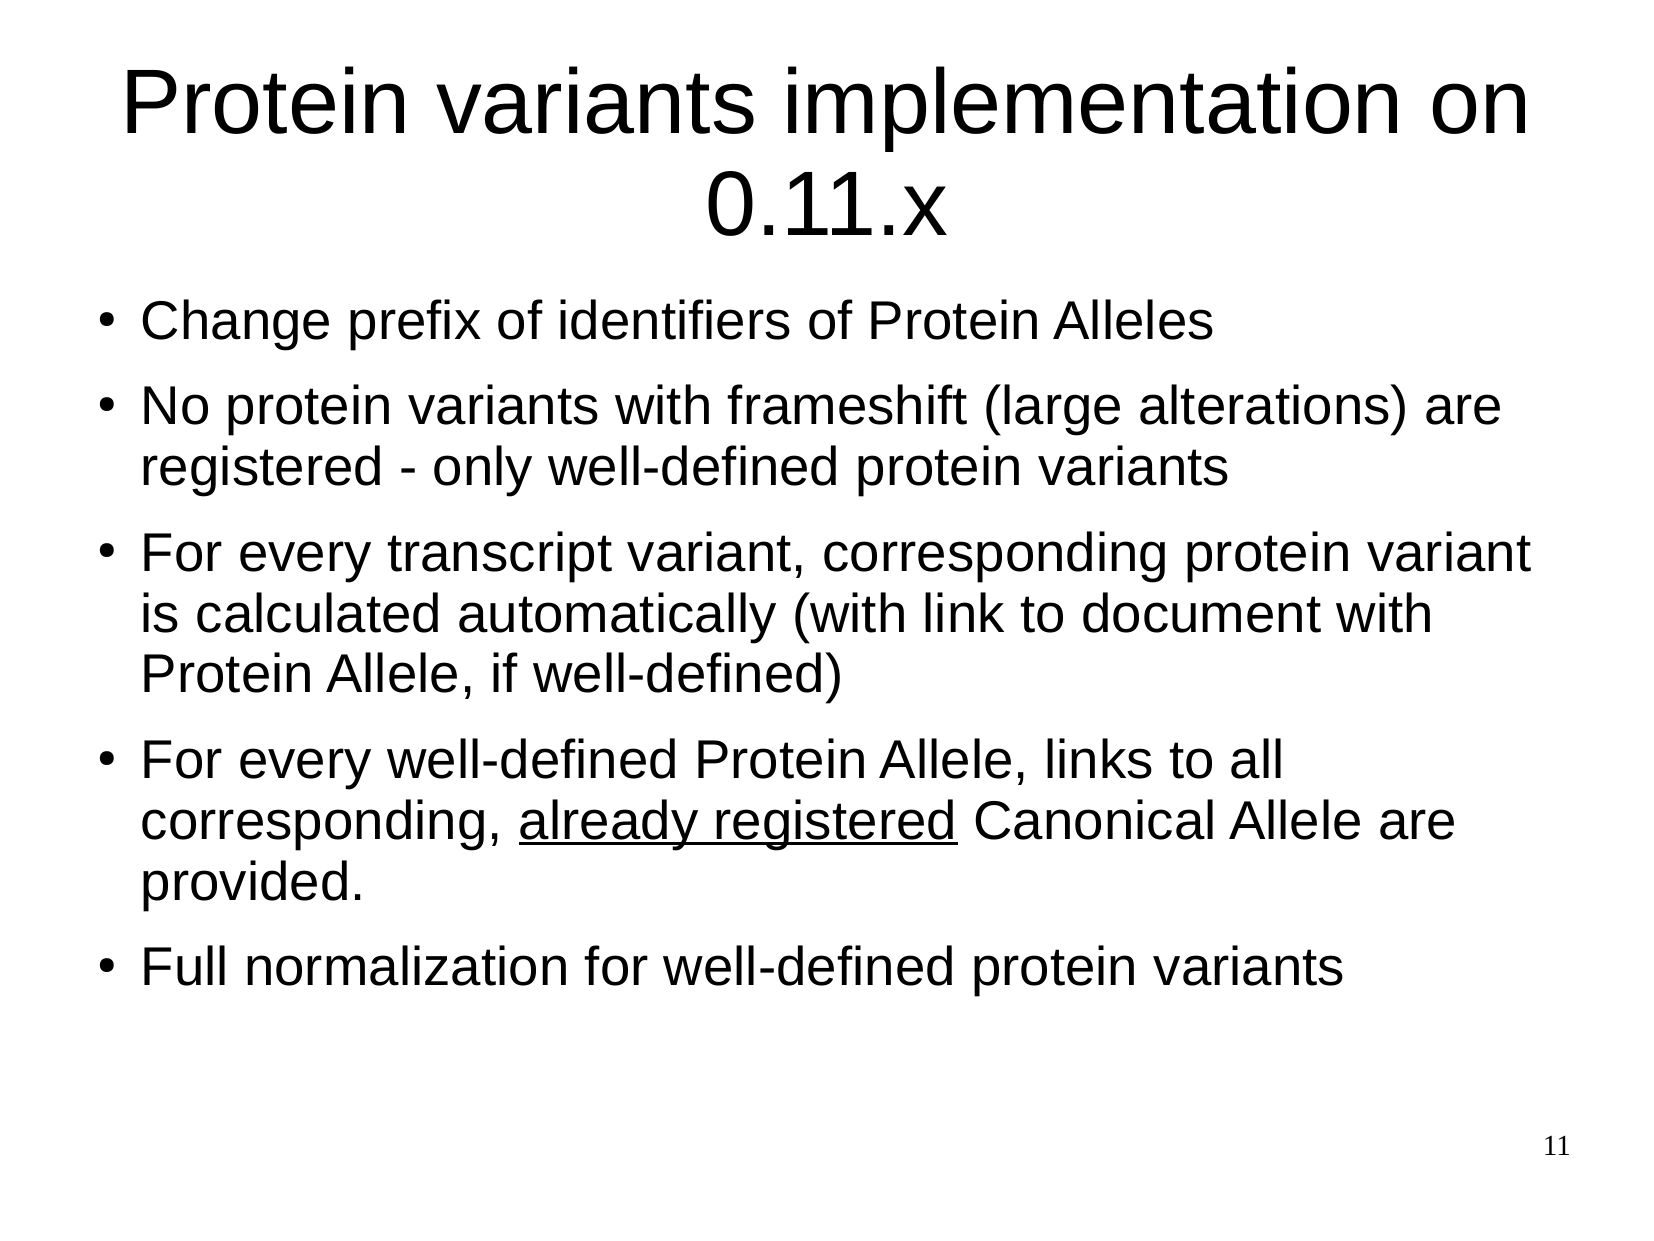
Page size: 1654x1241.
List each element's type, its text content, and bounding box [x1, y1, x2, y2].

list Change prefix of identifiers of Protein Alleles No protein variants with frameshift (large alterations) are registered - only well-defined protein variants For every transcript variant, corresponding protein variant is calculated automatically (with link to document with Protein Allele, if well-defined) For every well-defined Protein Allele, links to all corresponding, already registered Canonical Allele are provided. Full normalization for well-defined protein variants [82, 290, 1571, 1010]
title Protein variants implementation on 0.11.x [82, 49, 1571, 257]
